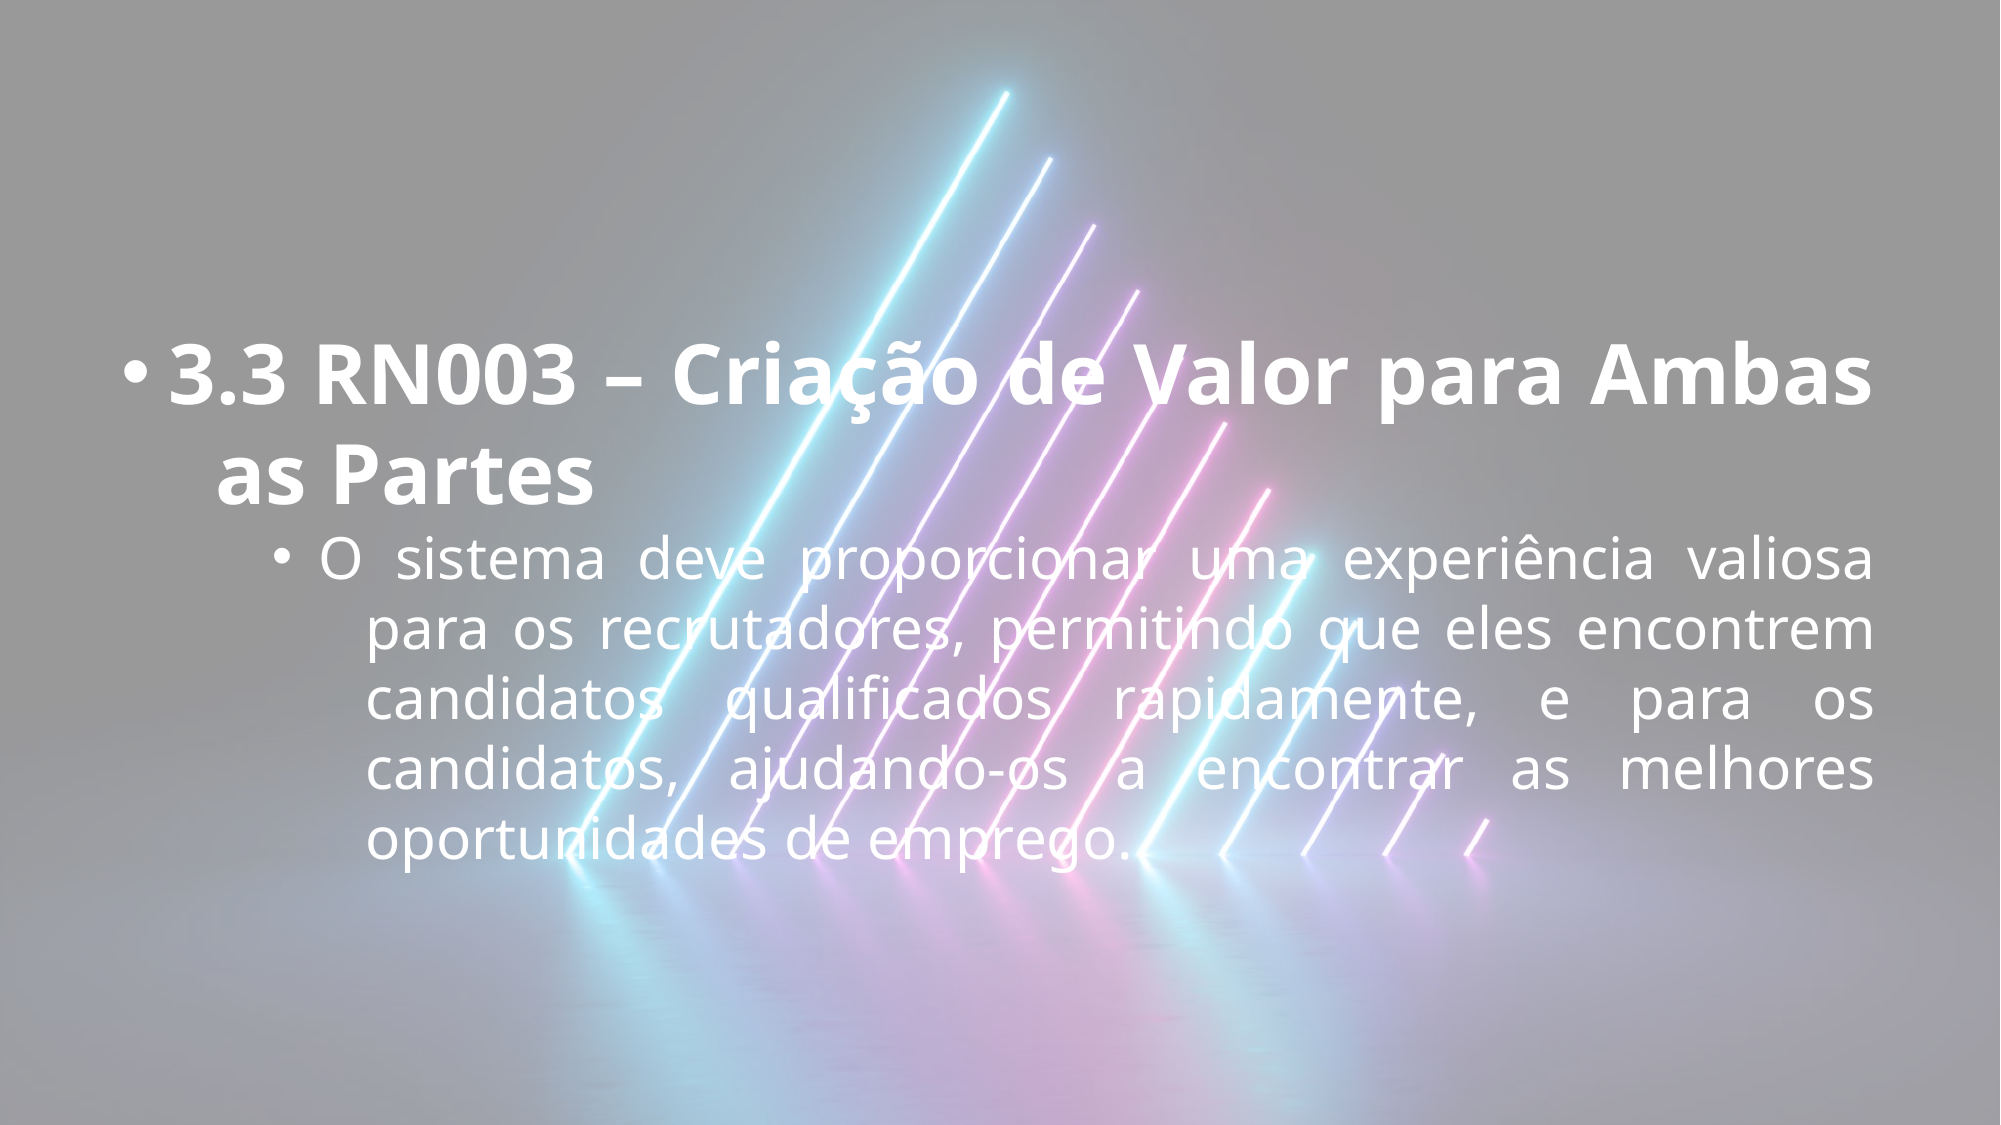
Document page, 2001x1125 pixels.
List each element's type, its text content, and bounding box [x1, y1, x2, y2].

text_box 3.3 RN003 – Criação de Valor para Ambas as Partes O sistema deve proporcionar uma experiência valiosa para os recrutadores, permitindo que eles encontrem candidatos qualificados rapidamente, e para os candidatos, ajudando-os a encontrar as melhores oportunidades de emprego. [106, 313, 1891, 814]
picture [0, 0, 2000, 1125]
